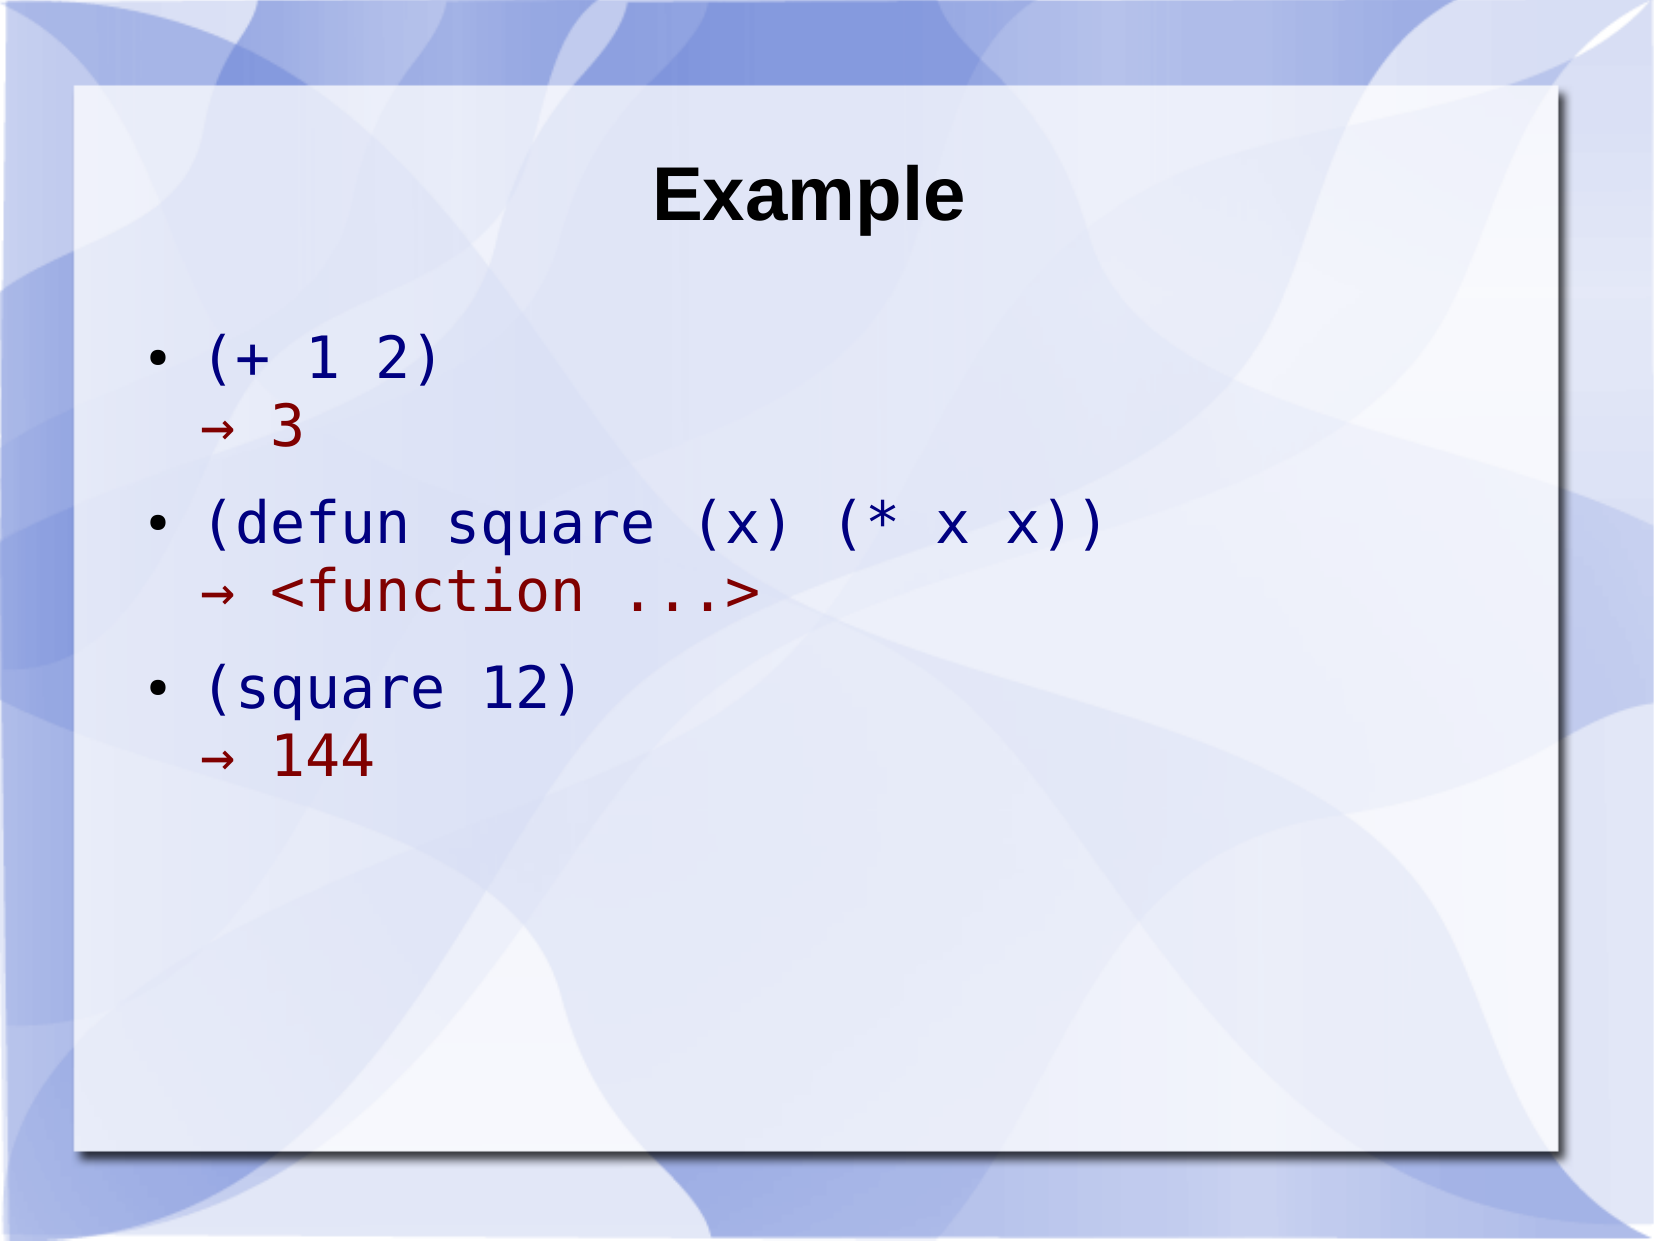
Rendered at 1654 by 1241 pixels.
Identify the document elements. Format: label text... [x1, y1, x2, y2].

title Example [82, 90, 1536, 298]
picture [0, 0, 1654, 1241]
list (+ 1 2) → 3 (defun square (x) (* x x)) → <function ...> (square 12) → 144 [129, 324, 1489, 1030]
